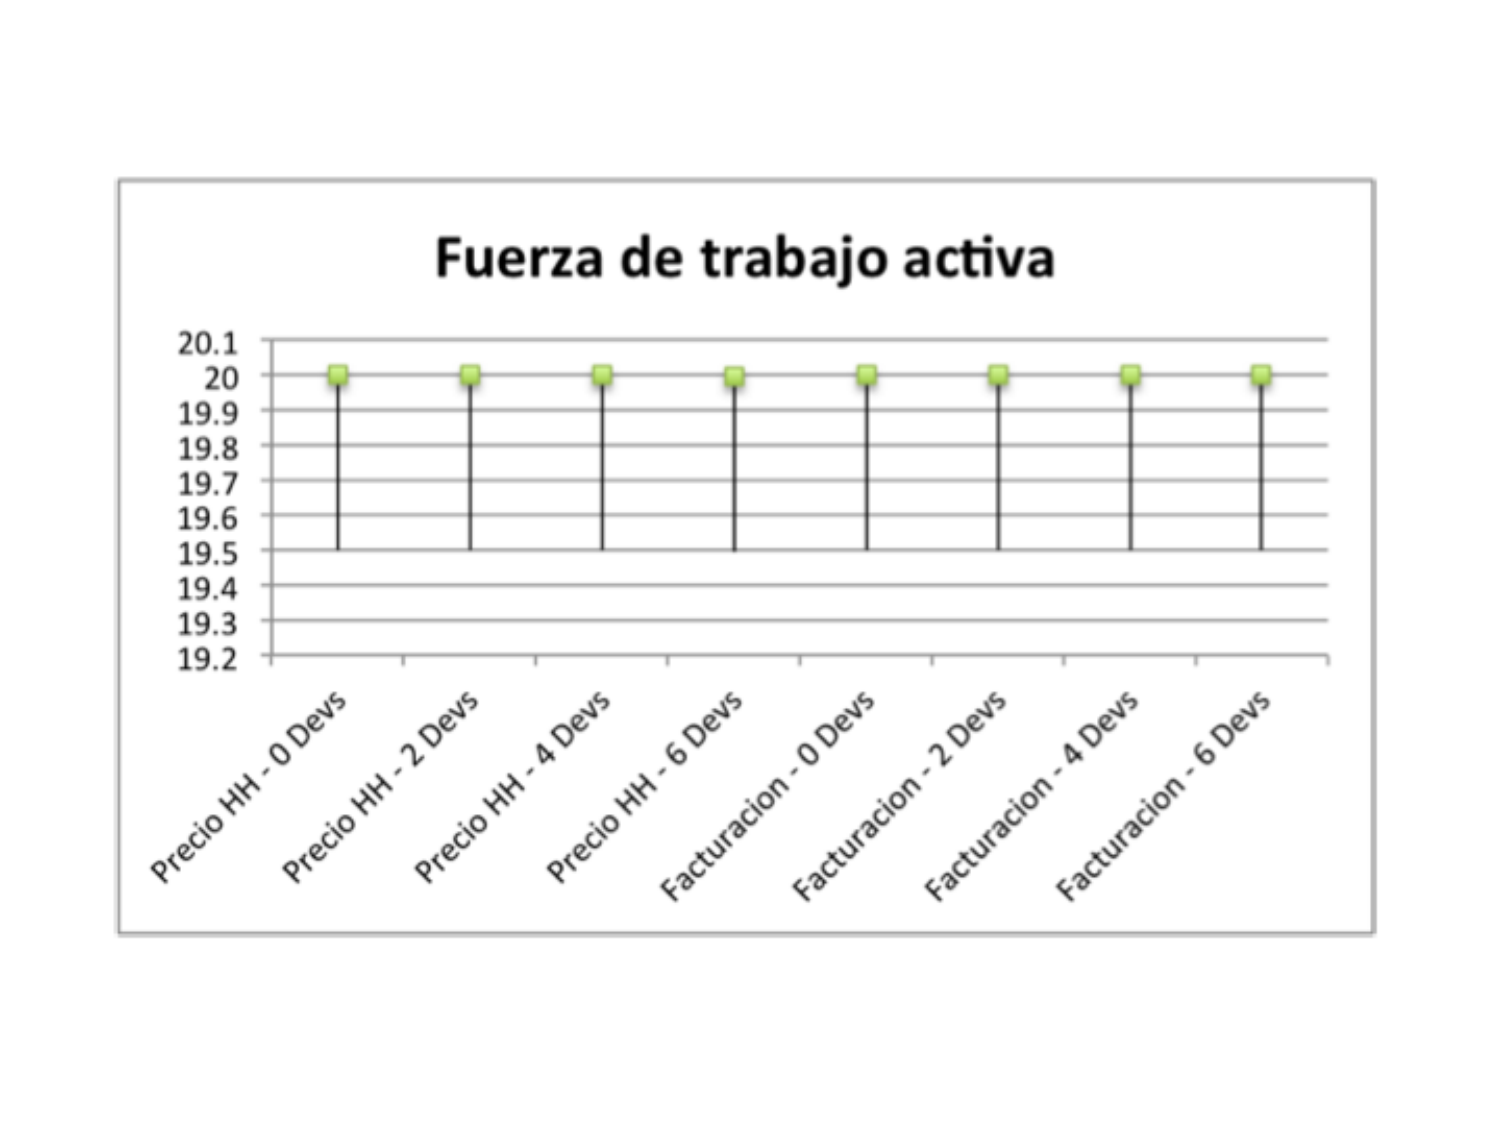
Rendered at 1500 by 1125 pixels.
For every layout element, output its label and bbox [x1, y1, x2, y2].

picture [108, 169, 1392, 953]
